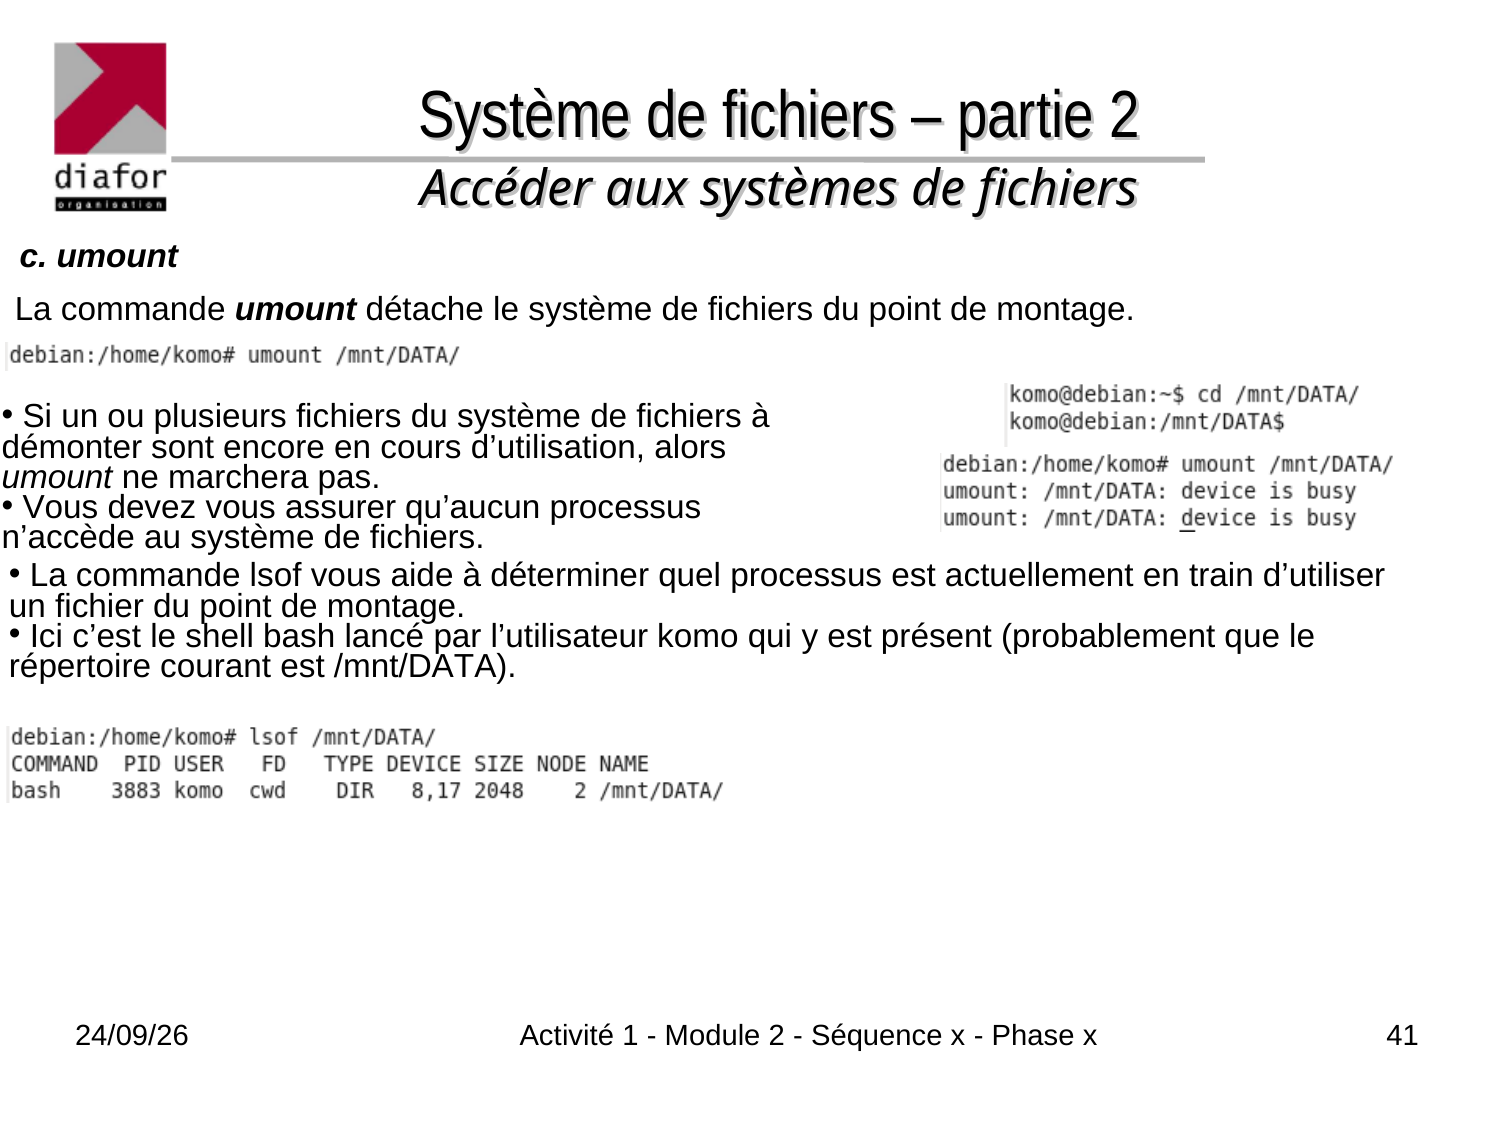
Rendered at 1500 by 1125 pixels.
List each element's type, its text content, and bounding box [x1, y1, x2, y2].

picture [5, 342, 464, 371]
text_box Si un ou plusieurs fichiers du système de fichiers à démonter sont encore en cours d’utilisation, alors umount ne marchera pas. Vous devez vous assurer qu’aucun processus n’accède au système de fichiers. [0, 396, 827, 555]
picture [5, 726, 734, 803]
text_box La commande lsof vous aide à déterminer quel processus est actuellement en train d’utiliser un fichier du point de montage. Ici c’est le shell bash lancé par l’utilisateur komo qui y est présent (probablement que le répertoire courant est /mnt/DATA). [0, 555, 1428, 692]
picture [1003, 383, 1387, 447]
picture [53, 42, 168, 213]
title Système de fichiers – partie 2 Accéder aux systèmes de fichiers [104, 45, 1455, 250]
text_box c. umount [4, 236, 532, 282]
picture [940, 453, 1418, 532]
text_box La commande umount détache le système de fichiers du point de montage. [0, 288, 1420, 334]
